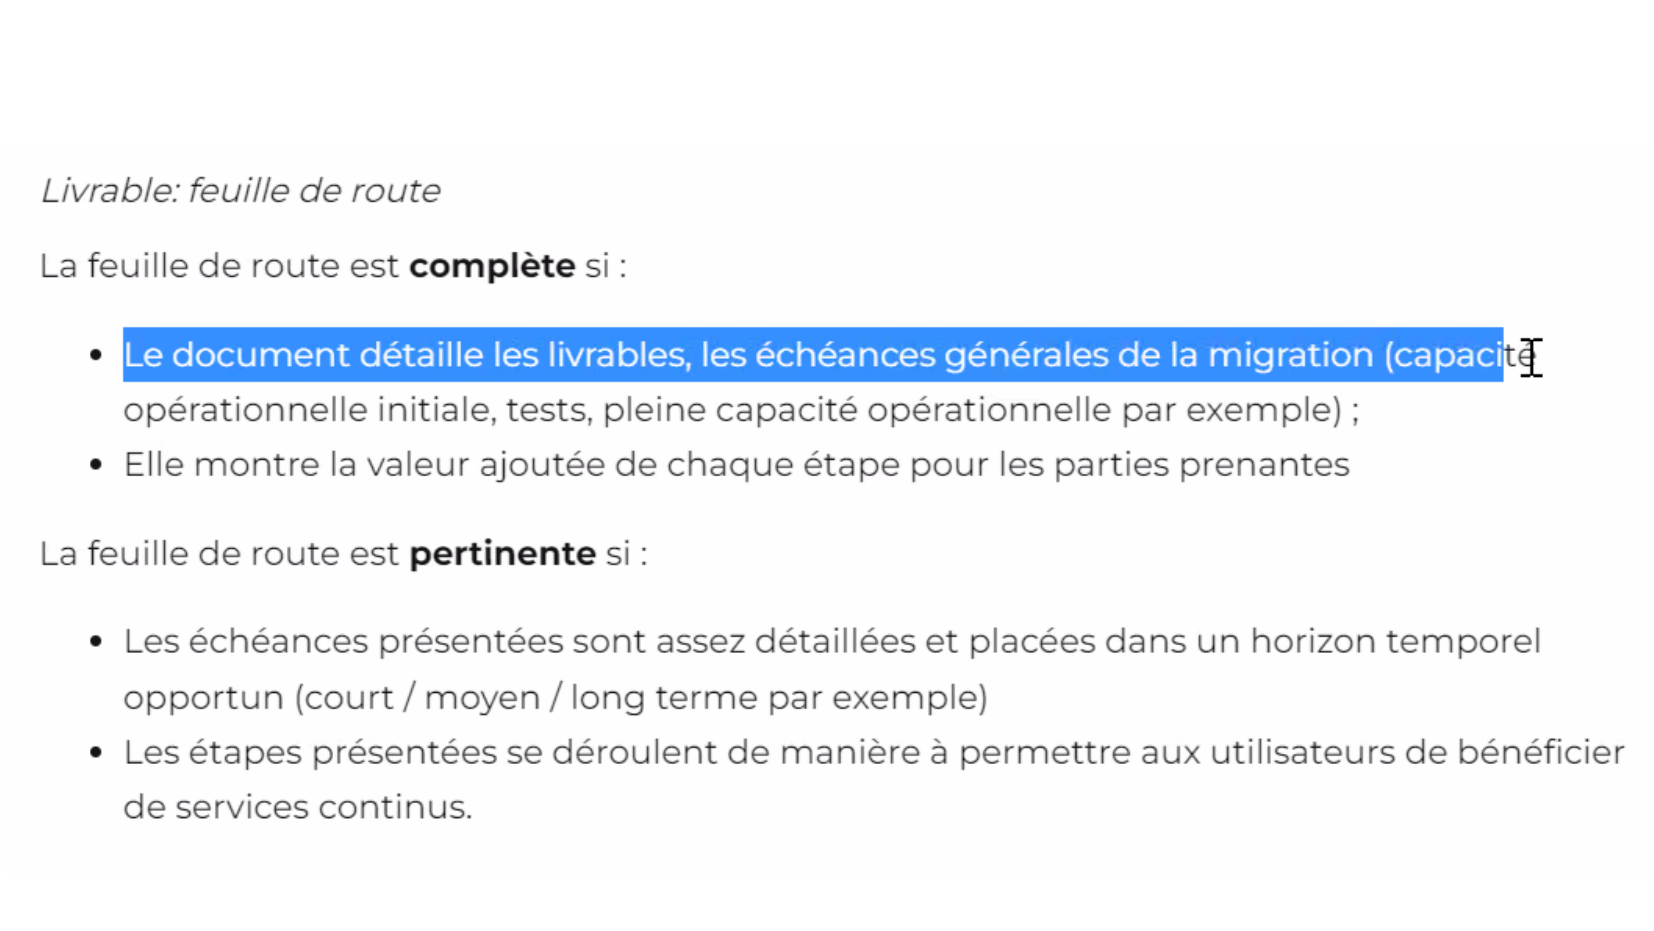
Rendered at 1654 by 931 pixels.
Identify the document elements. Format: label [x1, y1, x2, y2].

picture [3, 146, 1654, 875]
